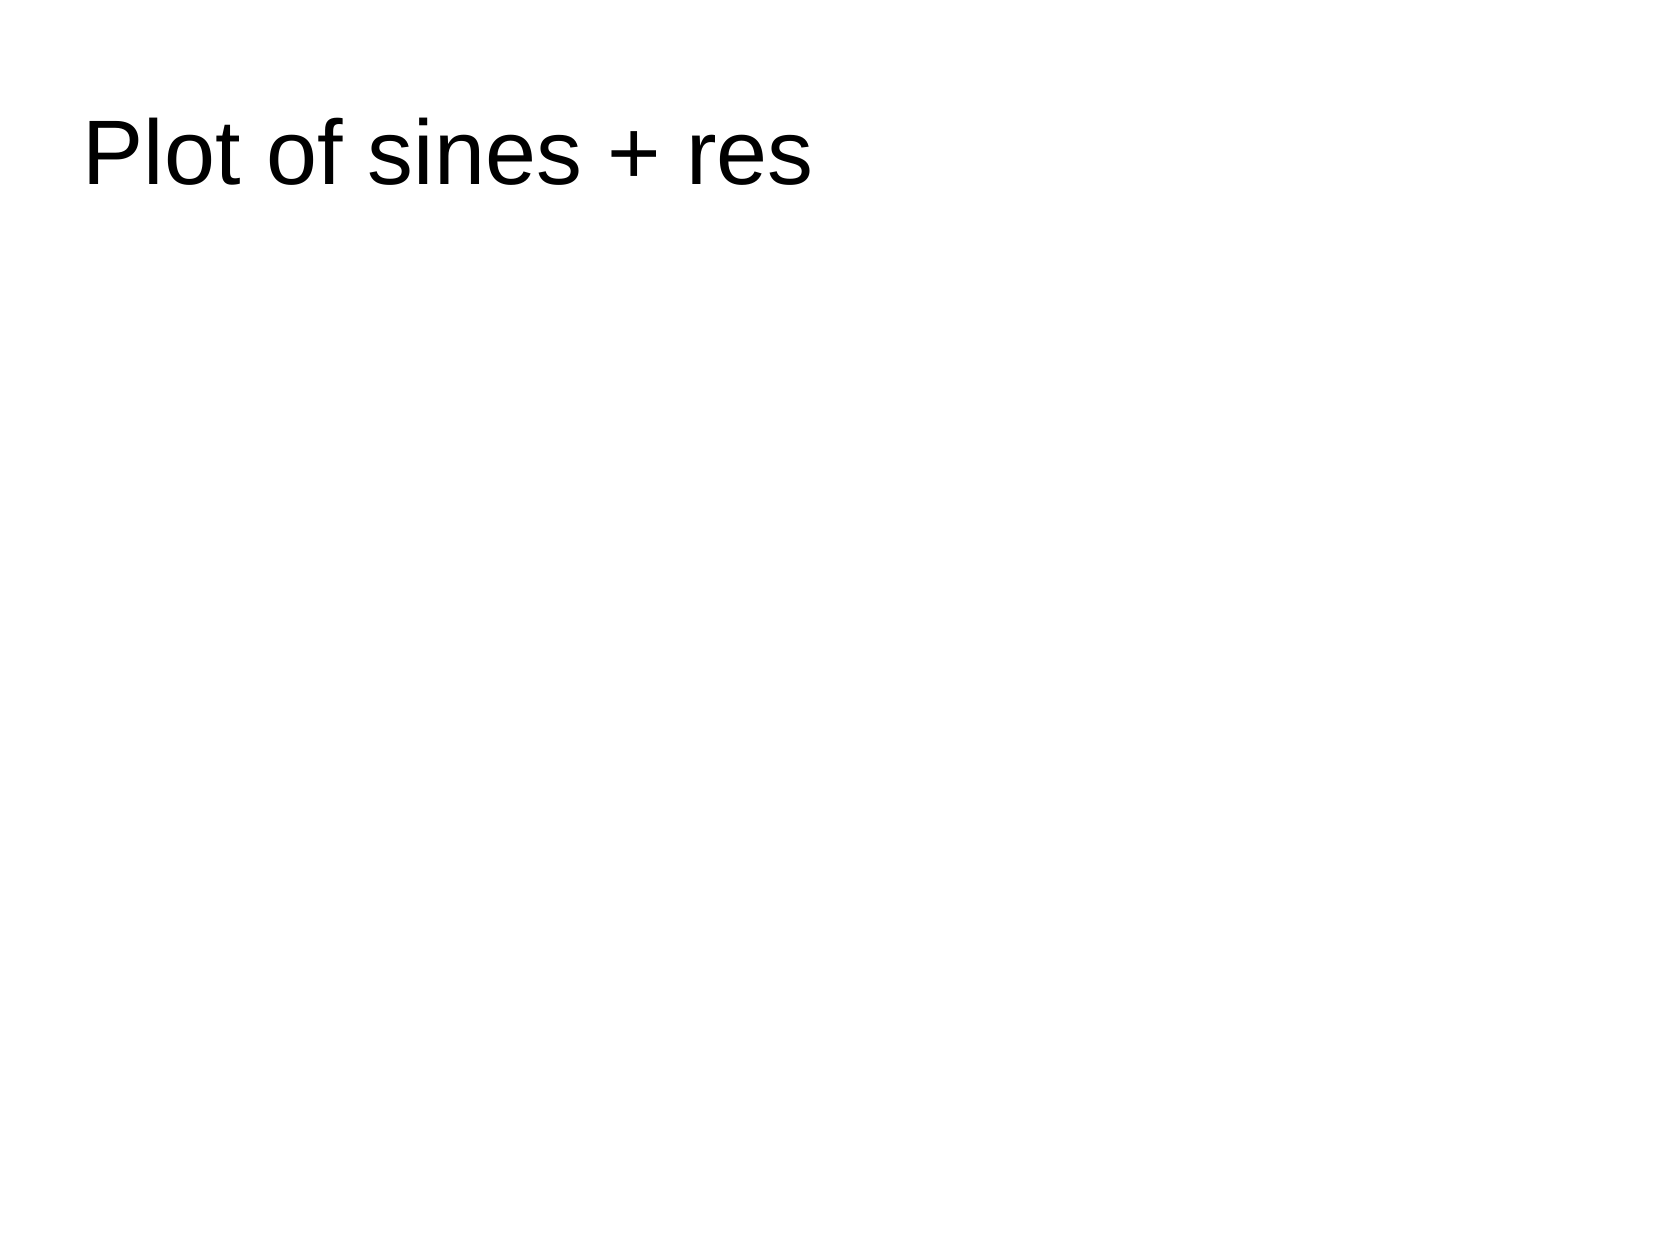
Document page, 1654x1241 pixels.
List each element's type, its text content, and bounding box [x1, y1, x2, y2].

title Plot of sines + res [82, 49, 1571, 257]
